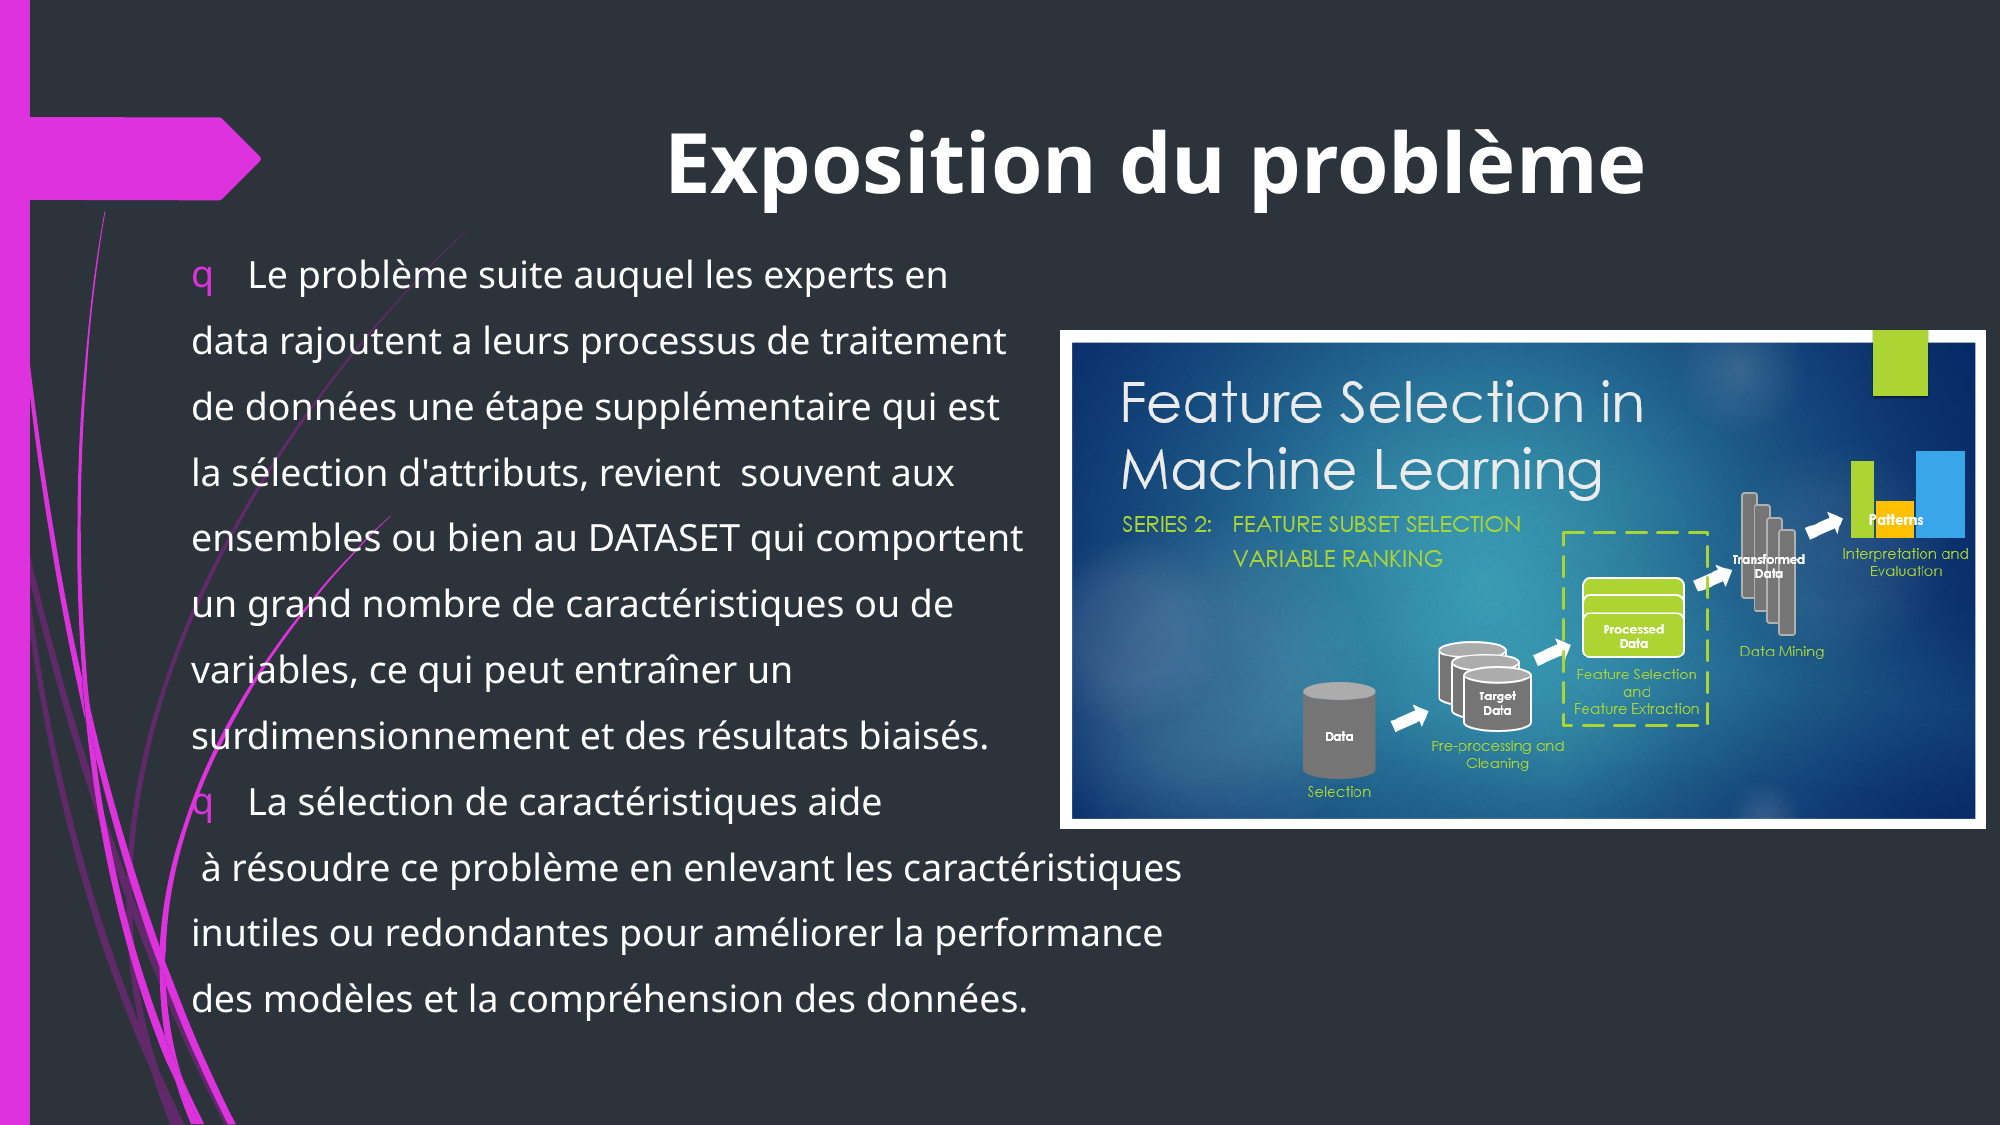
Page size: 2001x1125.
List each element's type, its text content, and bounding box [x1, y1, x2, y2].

list Le problème suite auquel les experts en data rajoutent a leurs processus de traitement de données une étape supplémentaire qui est la sélection d'attributs, revient souvent aux ensembles ou bien au DATASET qui comportent un grand nombre de caractéristiques ou de variables, ce qui peut entraîner un surdimensionnement et des résultats biaisés. La sélection de caractéristiques aide à résoudre ce problème en enlevant les caractéristiques inutiles ou redondantes pour améliorer la performance des modèles et la compréhension des données. [176, 243, 1974, 1096]
picture [1060, 330, 1986, 829]
title Exposition du problème [425, 102, 1888, 243]
